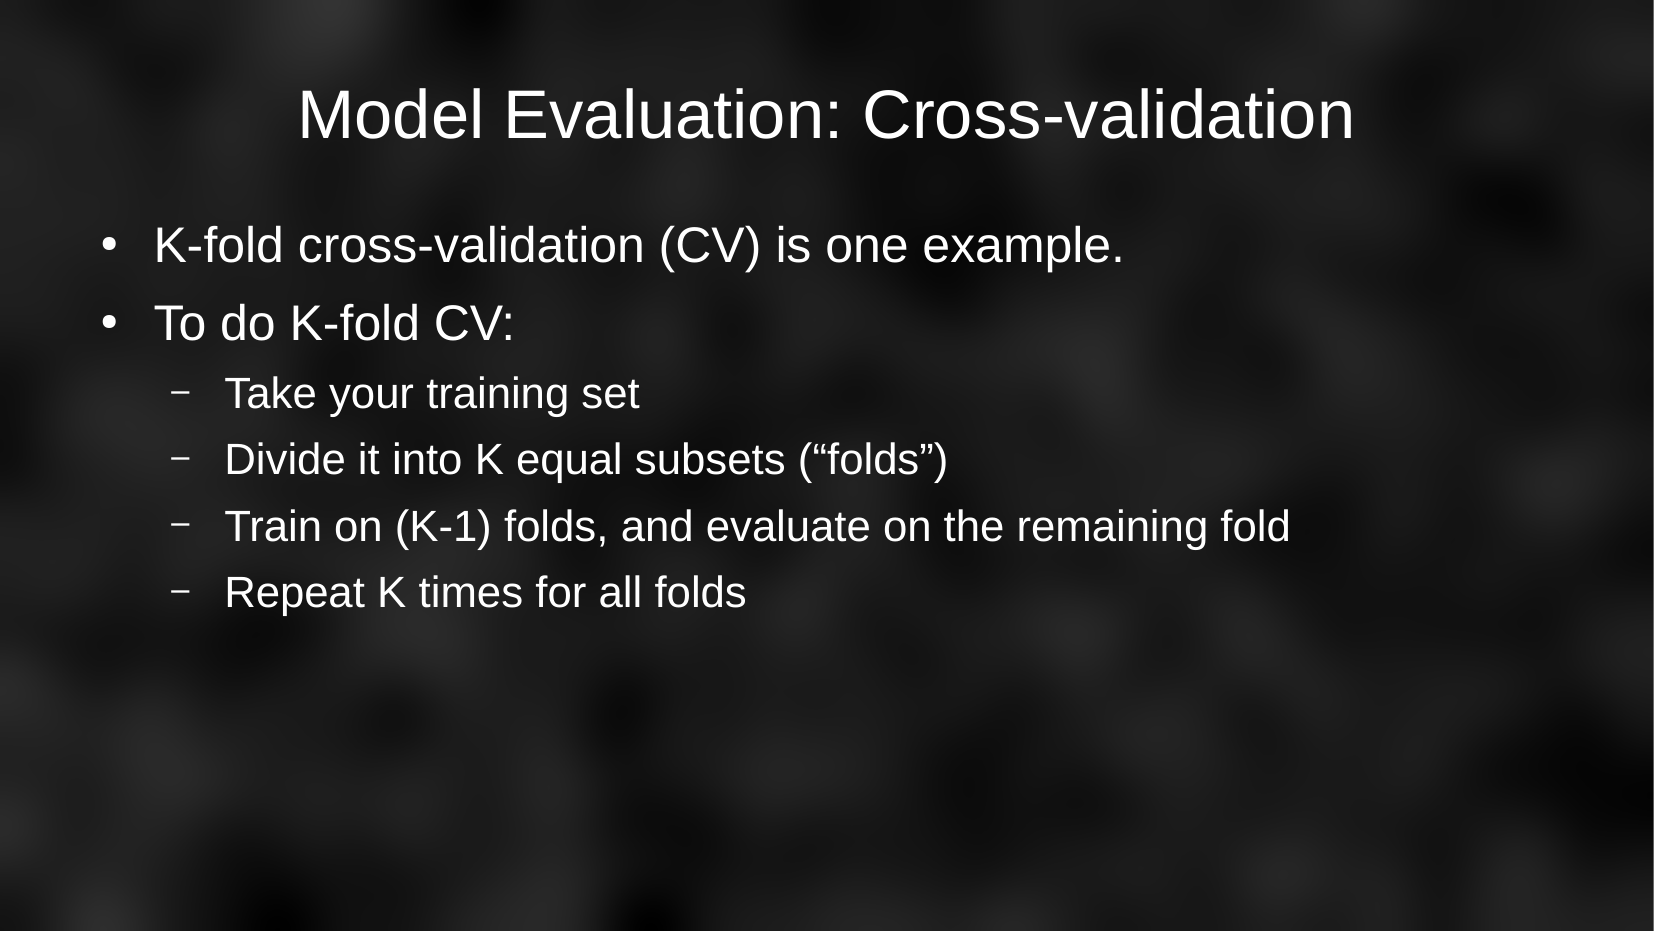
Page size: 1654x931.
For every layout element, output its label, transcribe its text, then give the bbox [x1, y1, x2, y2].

title Model Evaluation: Cross-validation [82, 37, 1571, 193]
picture [0, 0, 1654, 931]
list K-fold cross-validation (CV) is one example. To do K-fold CV: Take your training set Divide it into K equal subsets (“folds”) Train on (K-1) folds, and evaluate on the remaining fold Repeat K times for all folds [82, 217, 1571, 758]
